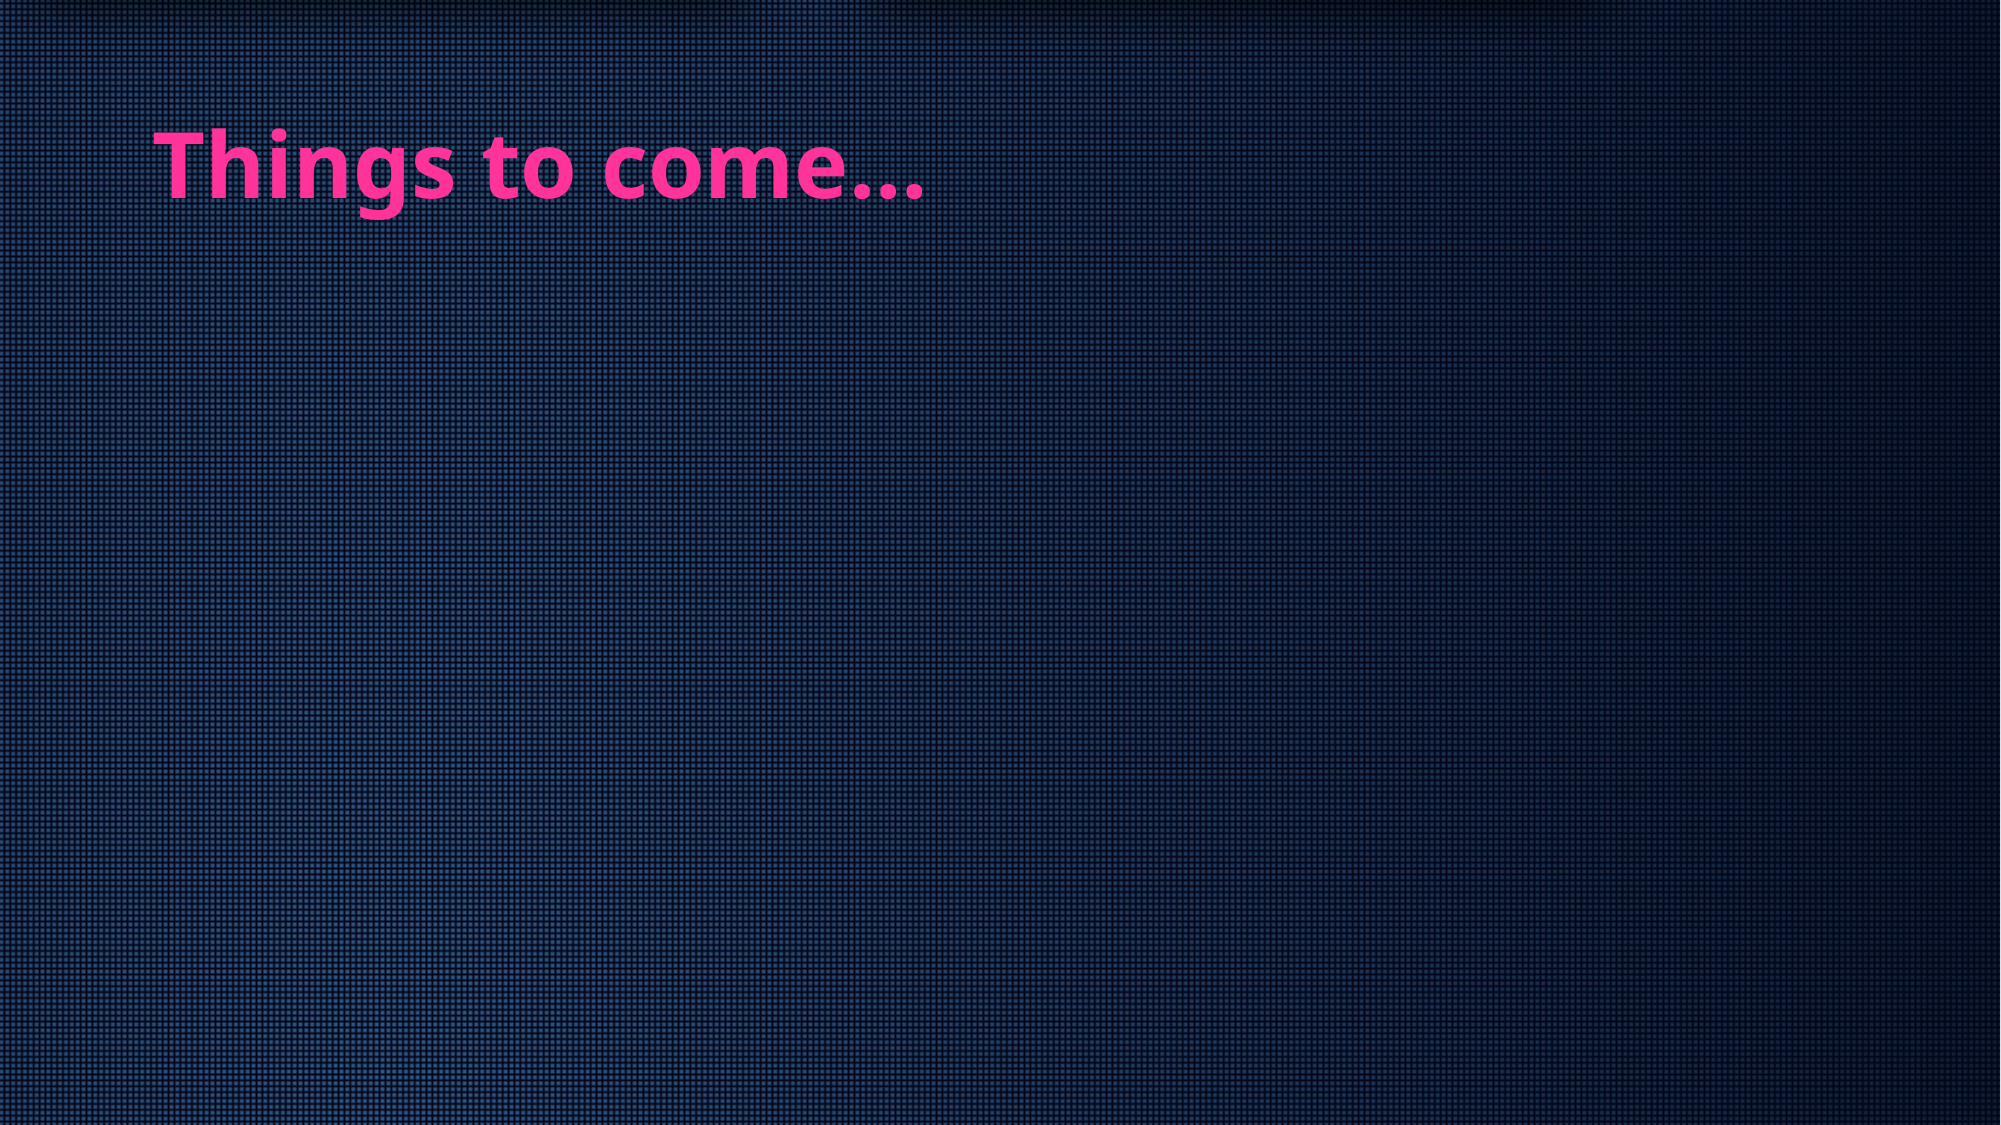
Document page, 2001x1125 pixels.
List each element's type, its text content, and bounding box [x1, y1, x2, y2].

title Things to come… [137, 59, 1863, 278]
